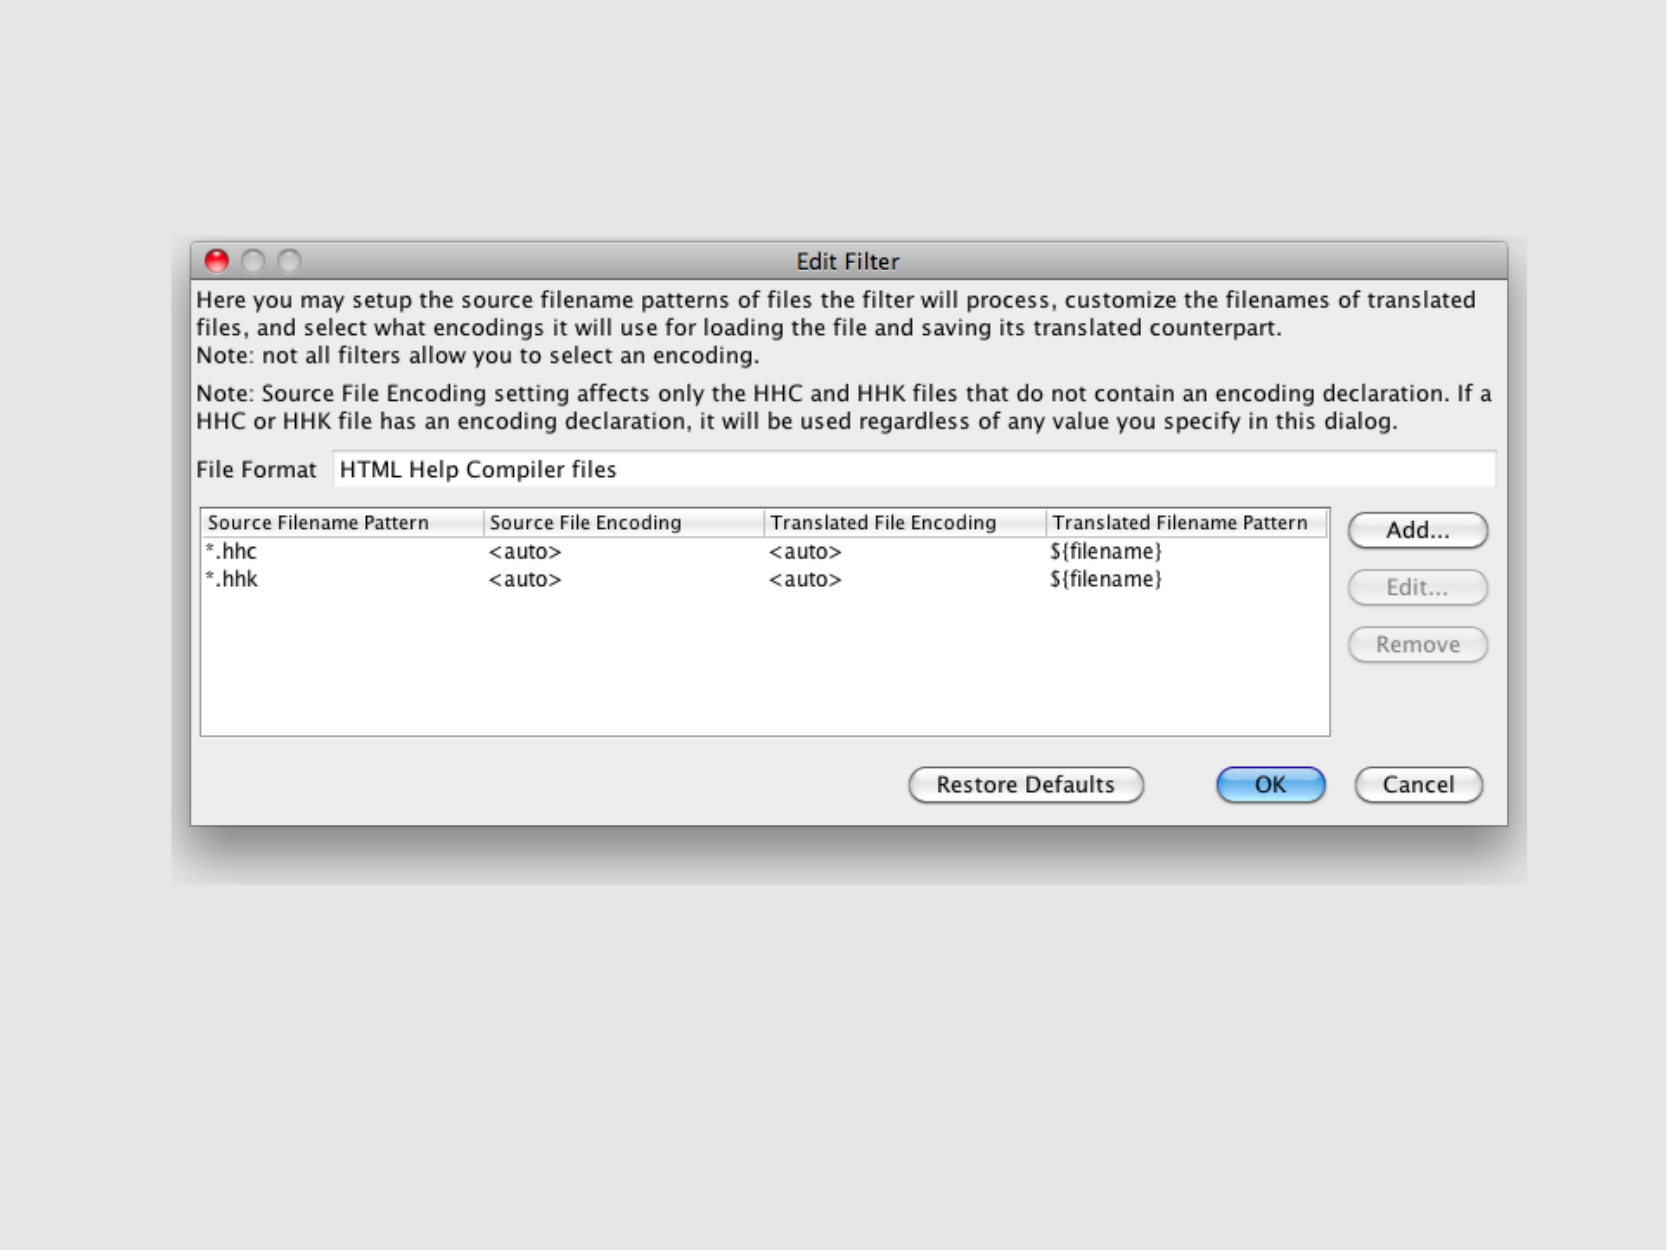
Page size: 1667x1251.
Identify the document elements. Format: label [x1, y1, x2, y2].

picture [171, 236, 1528, 885]
